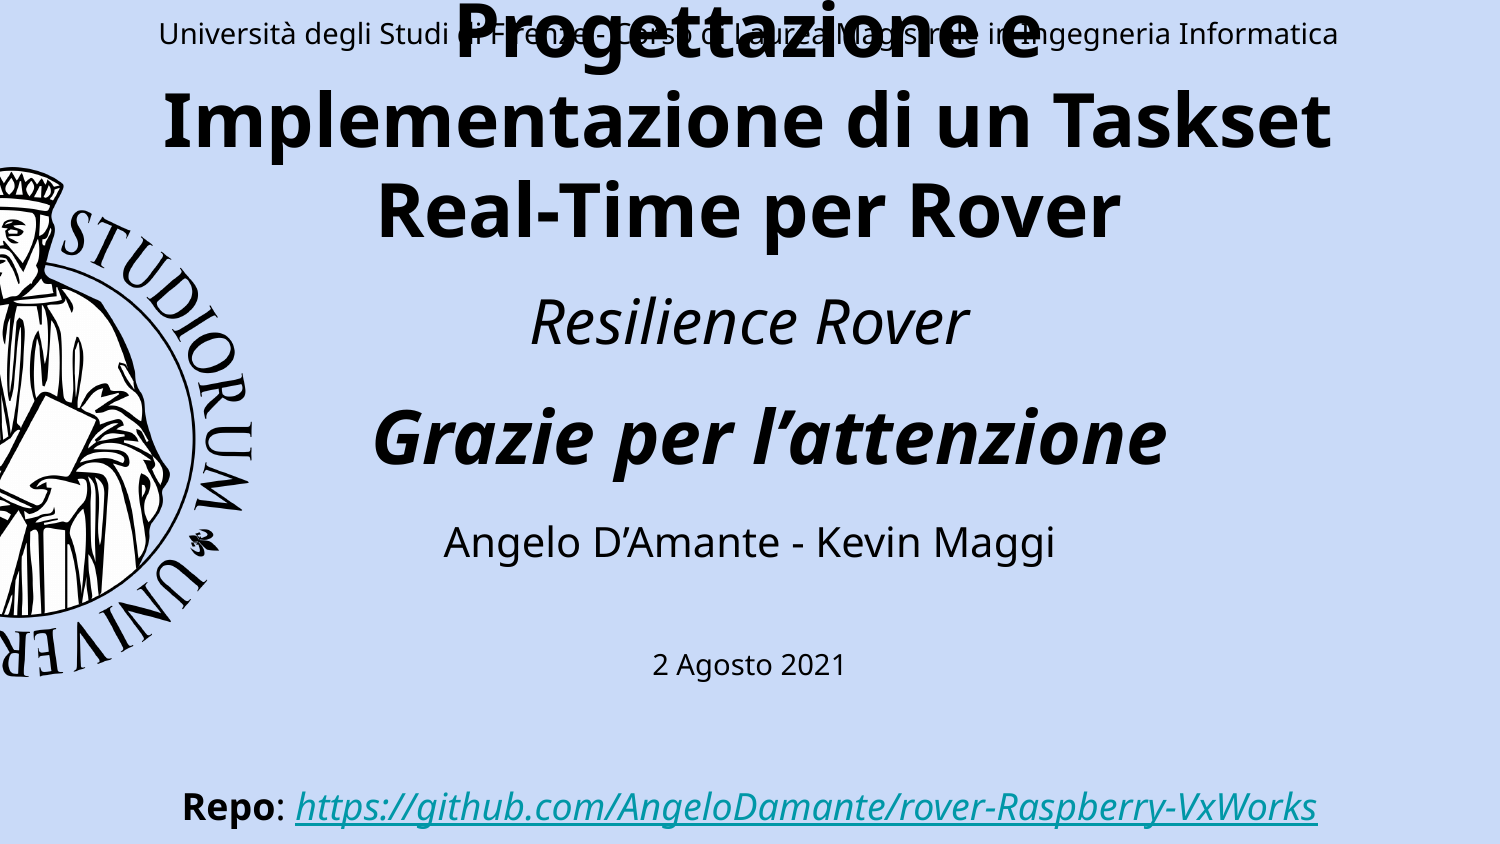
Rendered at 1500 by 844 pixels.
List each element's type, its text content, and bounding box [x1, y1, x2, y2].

picture [0, 373, 255, 501]
title Progettazione e Implementazione di un Taskset Real-Time per Rover [140, 65, 1359, 268]
title Grazie per l’attenzione [267, 366, 1274, 495]
picture [0, 167, 140, 267]
text_box Angelo D’Amante - Kevin Maggi [0, 501, 1499, 582]
text_box Resilience Rover [0, 267, 1500, 373]
picture [0, 582, 255, 631]
text_box Università degli Studi di Firenze - Corso di Laurea Magistrale in Ingegneria Informatica [0, 0, 1499, 65]
text_box Repo: https://github.com/AngeloDamante/rover-Raspberry-VxWorks [0, 767, 1500, 844]
text_box 2 Agosto 2021 [0, 631, 1499, 697]
